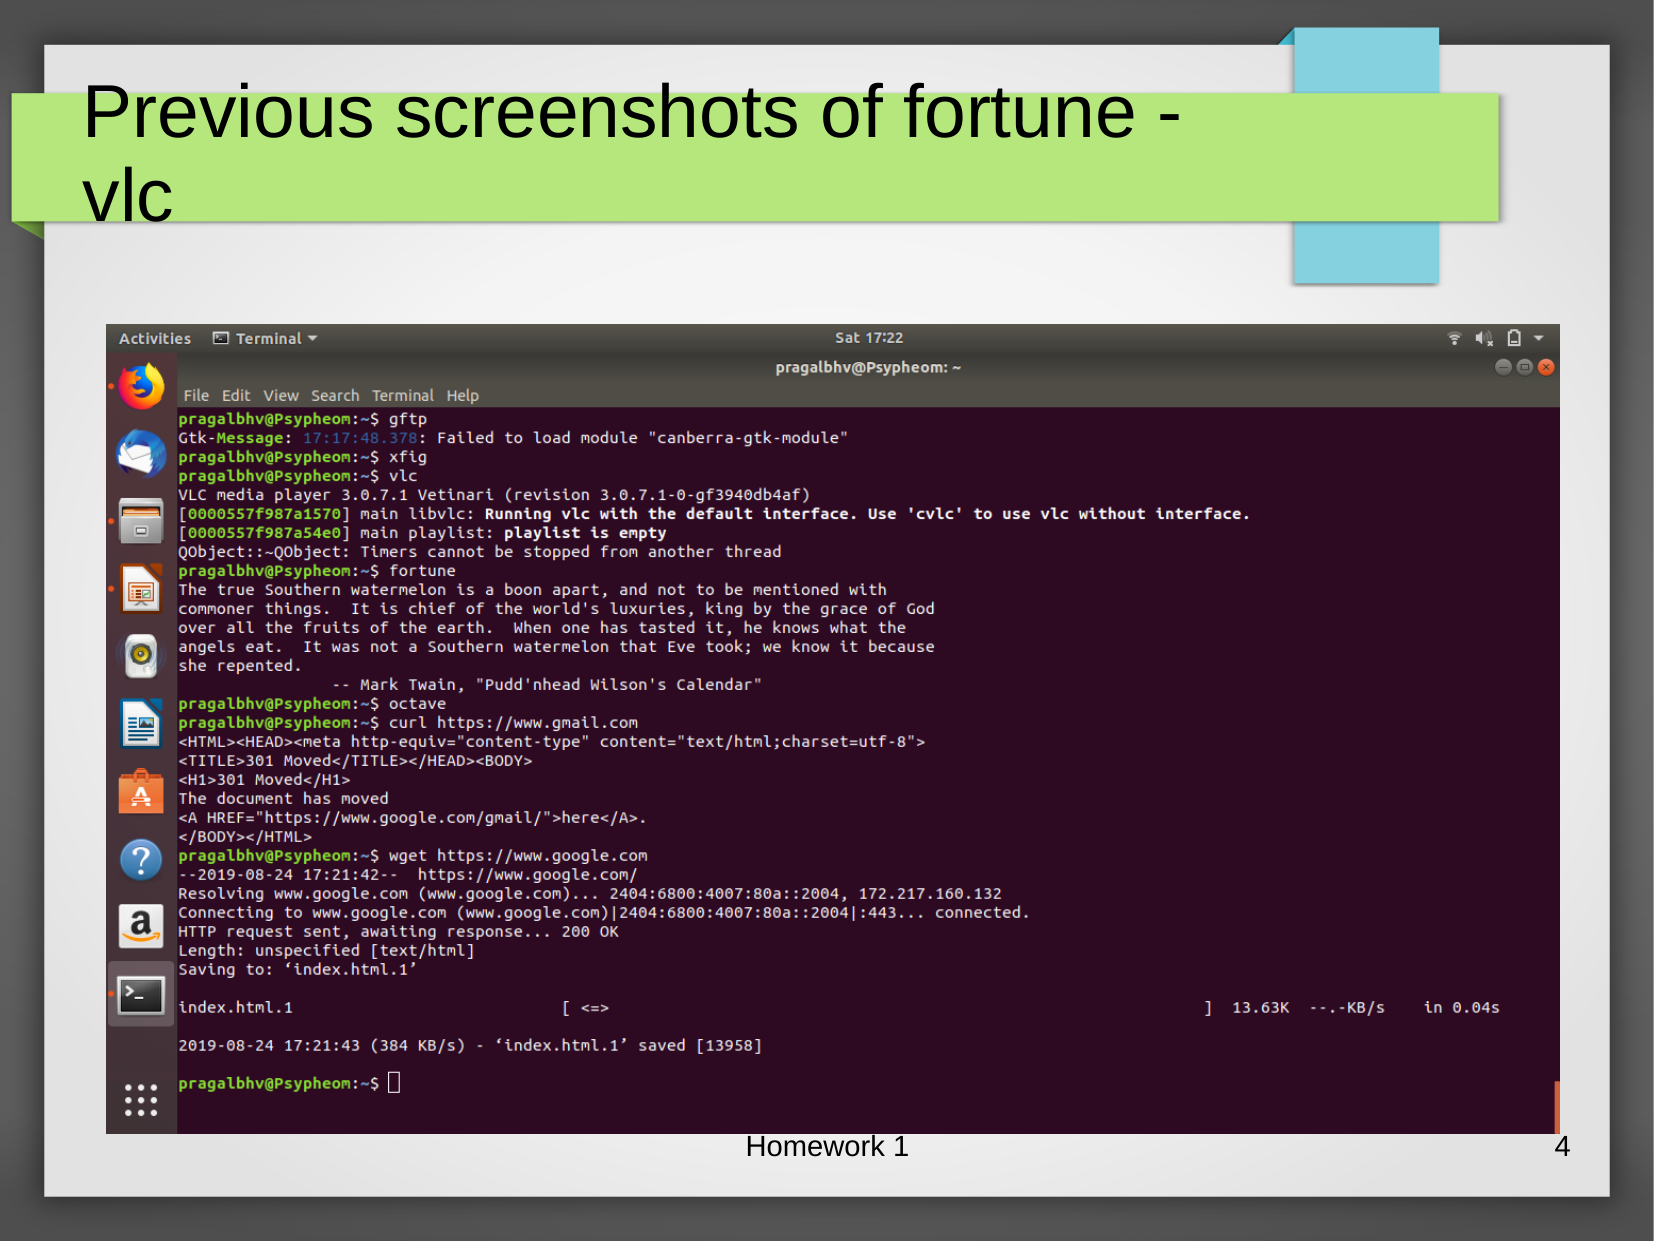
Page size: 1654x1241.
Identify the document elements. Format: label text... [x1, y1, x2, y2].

picture [0, 0, 1654, 1241]
title Previous screenshots of fortune -vlc [82, 69, 1264, 238]
